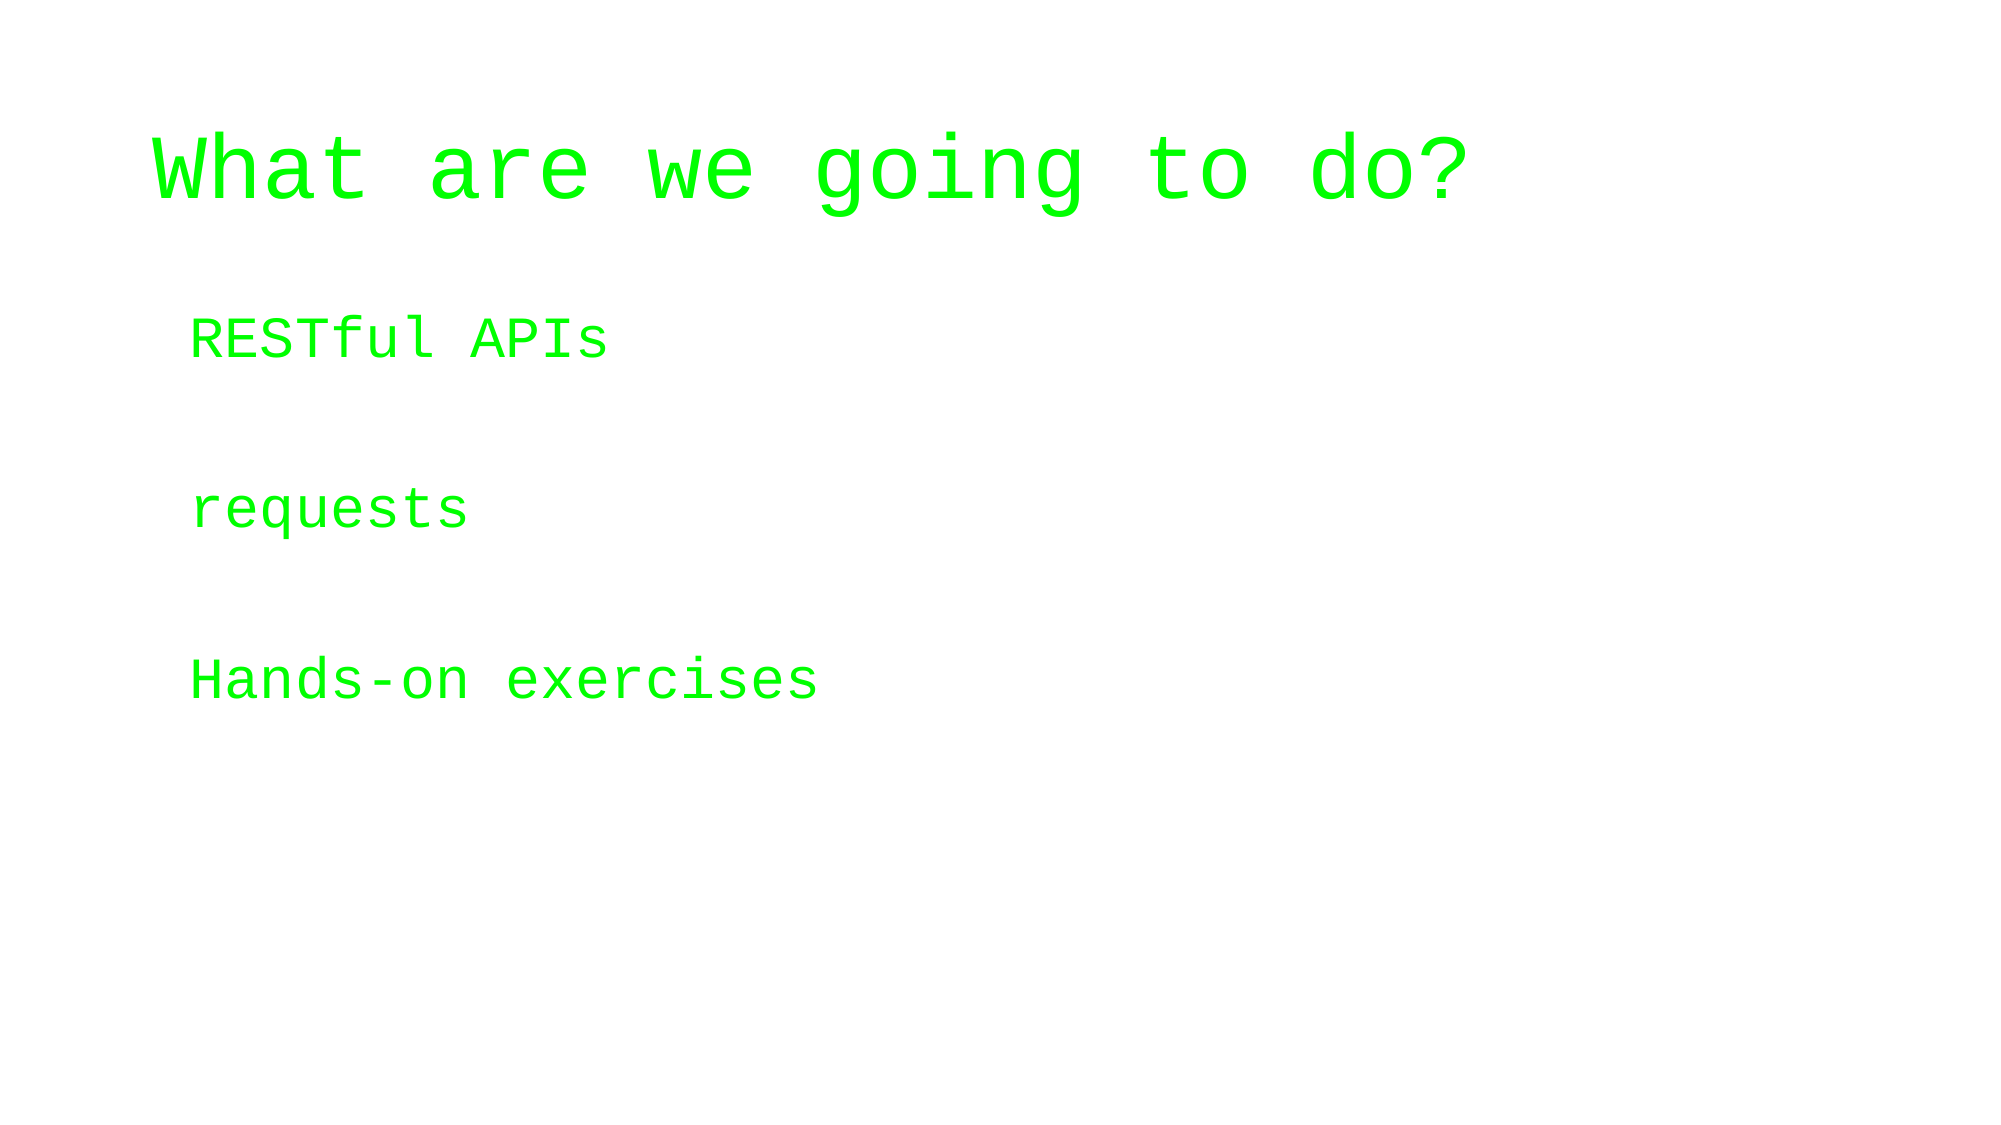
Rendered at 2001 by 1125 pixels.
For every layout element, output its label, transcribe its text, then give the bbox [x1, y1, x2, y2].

list RESTful APIs requests Hands-on exercises [137, 299, 1863, 1014]
title What are we going to do? [137, 59, 1863, 278]
